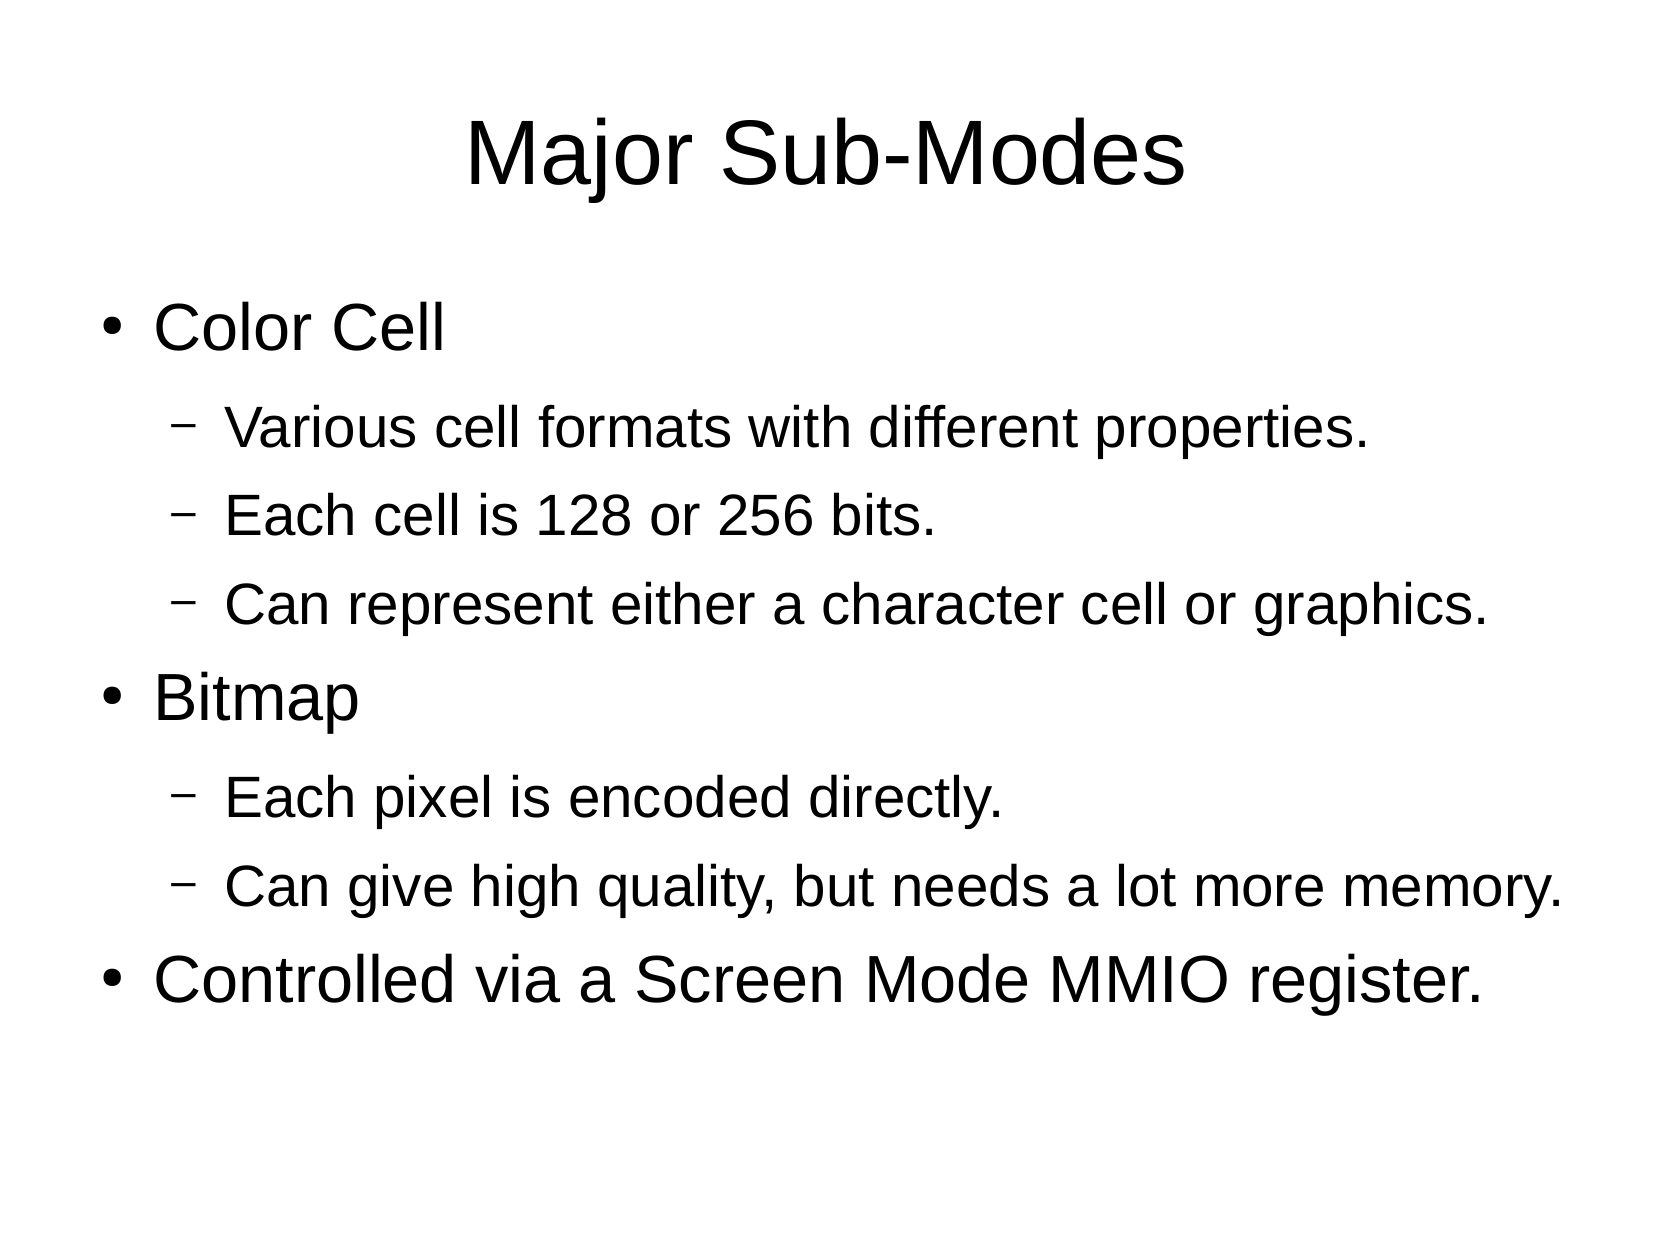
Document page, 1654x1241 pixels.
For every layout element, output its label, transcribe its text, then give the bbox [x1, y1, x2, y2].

list Color Cell Various cell formats with different properties. Each cell is 128 or 256 bits. Can represent either a character cell or graphics. Bitmap Each pixel is encoded directly. Can give high quality, but needs a lot more memory. Controlled via a Screen Mode MMIO register. [82, 290, 1571, 1109]
title Major Sub-Modes [82, 49, 1571, 257]
